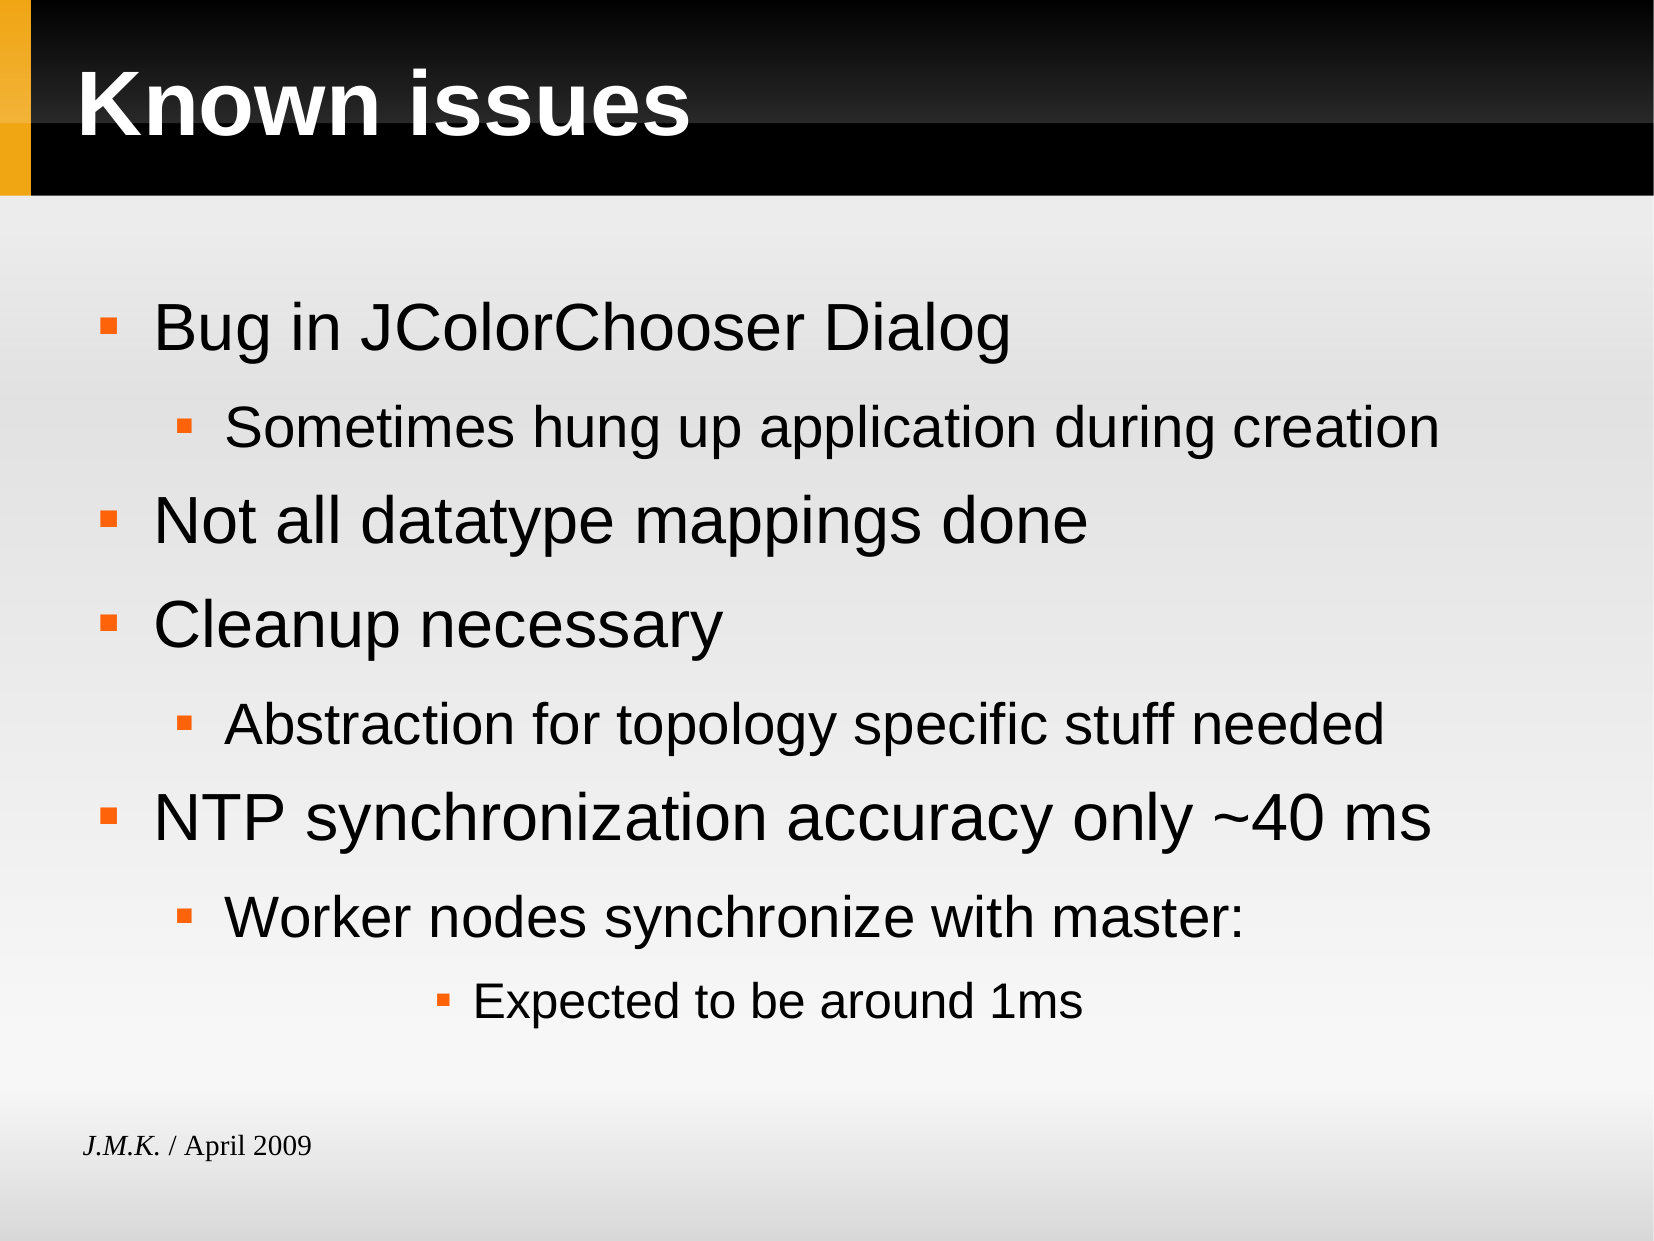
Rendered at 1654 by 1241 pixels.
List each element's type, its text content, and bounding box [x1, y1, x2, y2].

list Bug in JColorChooser Dialog Sometimes hung up application during creation Not all datatype mappings done Cleanup necessary Abstraction for topology specific stuff needed NTP synchronization accuracy only ~40 ms Worker nodes synchronize with master: Expected to be around 1ms [82, 290, 1571, 1094]
picture [0, 0, 1654, 1241]
title Known issues [76, 7, 1565, 200]
